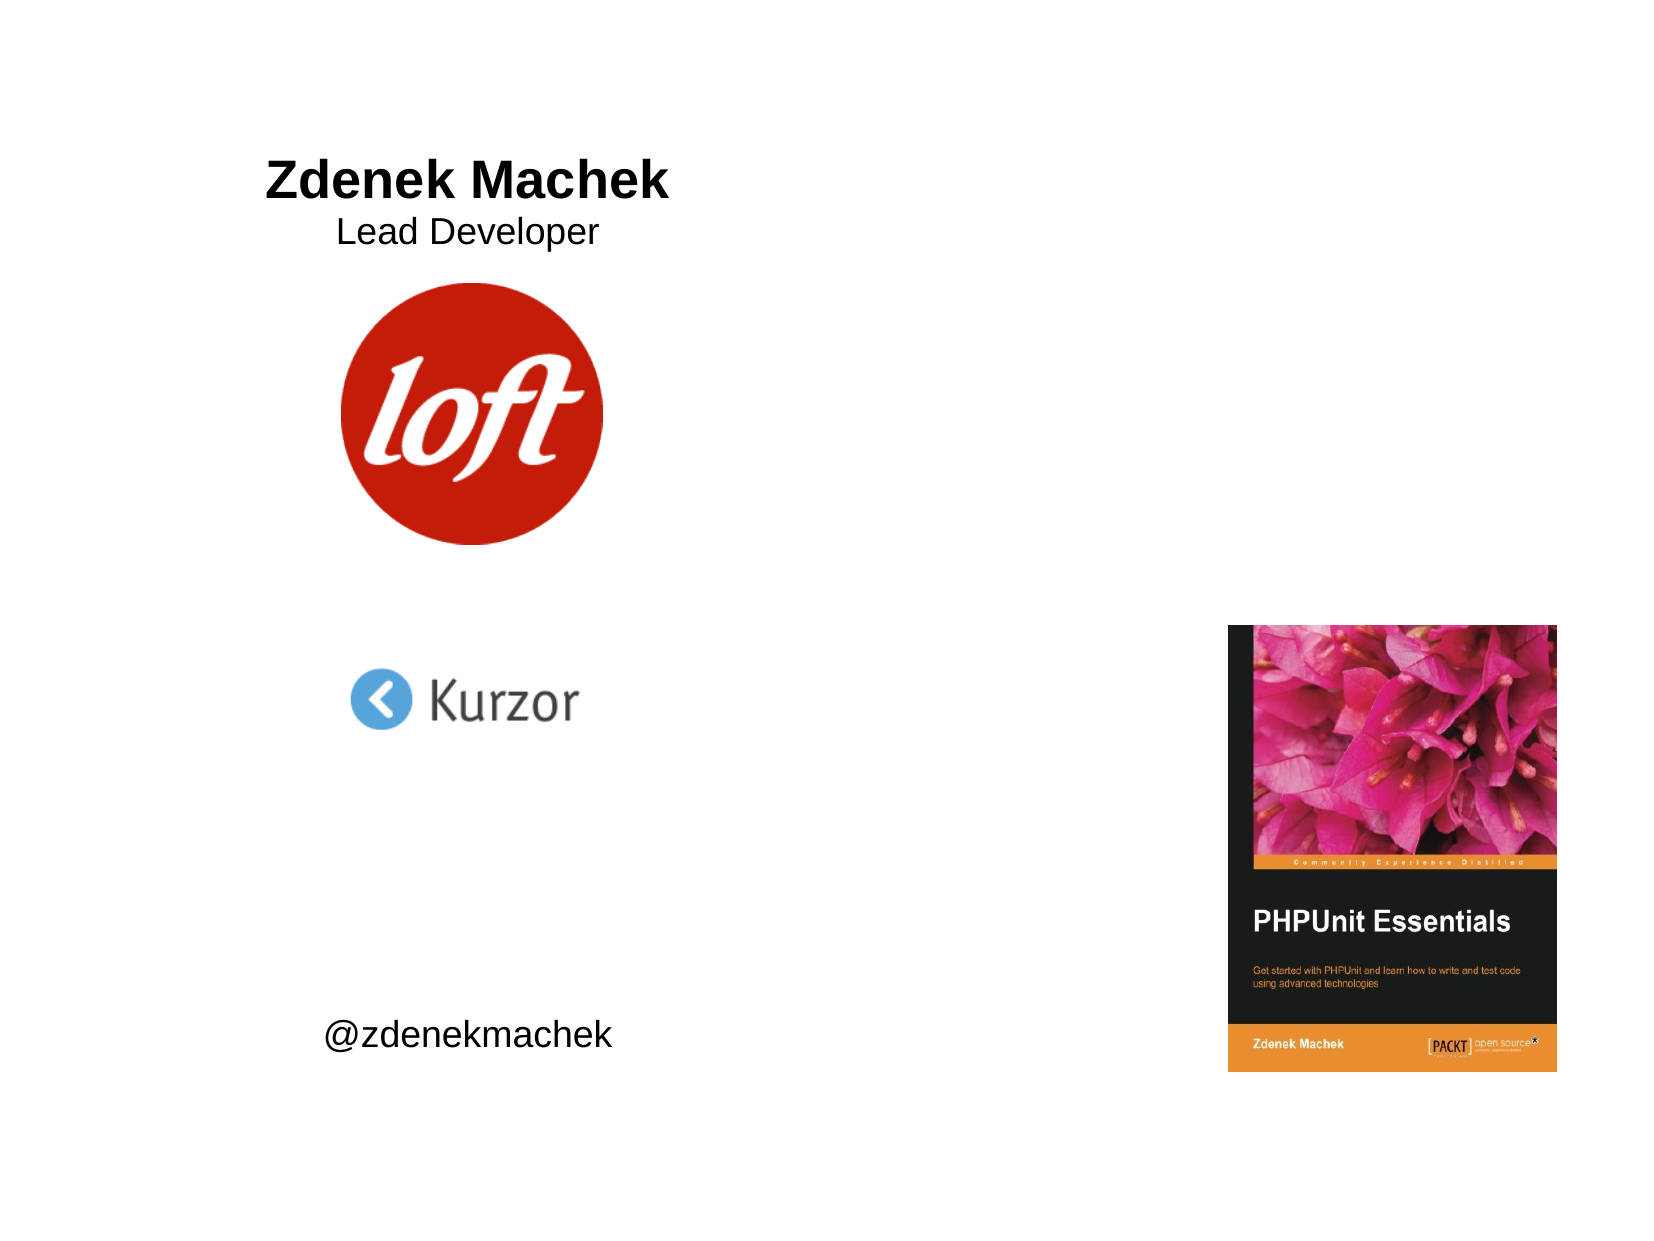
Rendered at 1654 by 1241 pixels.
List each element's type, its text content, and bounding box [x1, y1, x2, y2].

text_box Zdenek Machek Lead Developer [250, 142, 686, 260]
picture [341, 283, 603, 545]
text_box @zdenekmachek [308, 1006, 628, 1063]
picture [330, 638, 631, 768]
picture [1228, 625, 1557, 1073]
